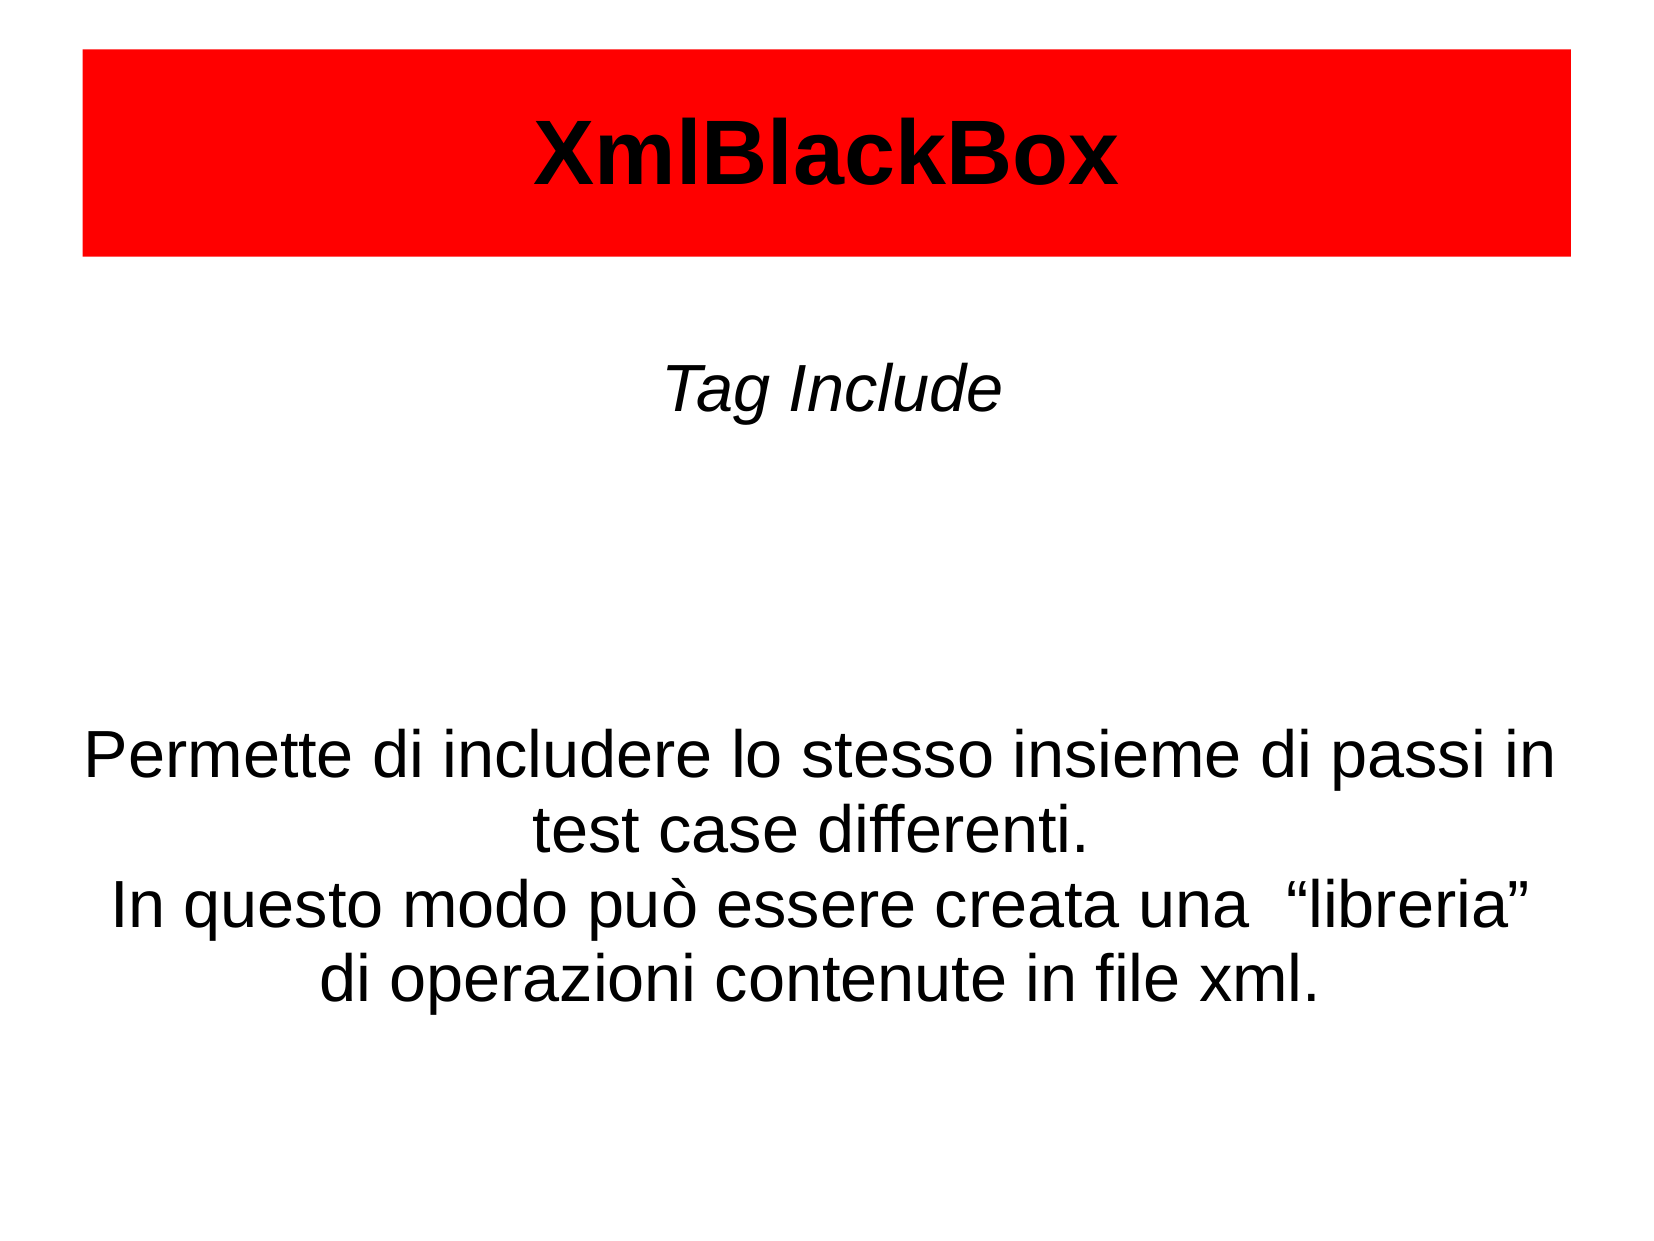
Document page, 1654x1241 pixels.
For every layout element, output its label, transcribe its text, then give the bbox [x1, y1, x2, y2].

title XmlBlackBox [82, 49, 1571, 257]
text_box Tag Include [88, 295, 1577, 482]
subtitle Permette di includere lo stesso insieme di passi in test case differenti. In questo modo può essere creata una “libreria” di operazioni contenute in file xml. [76, 581, 1565, 1152]
